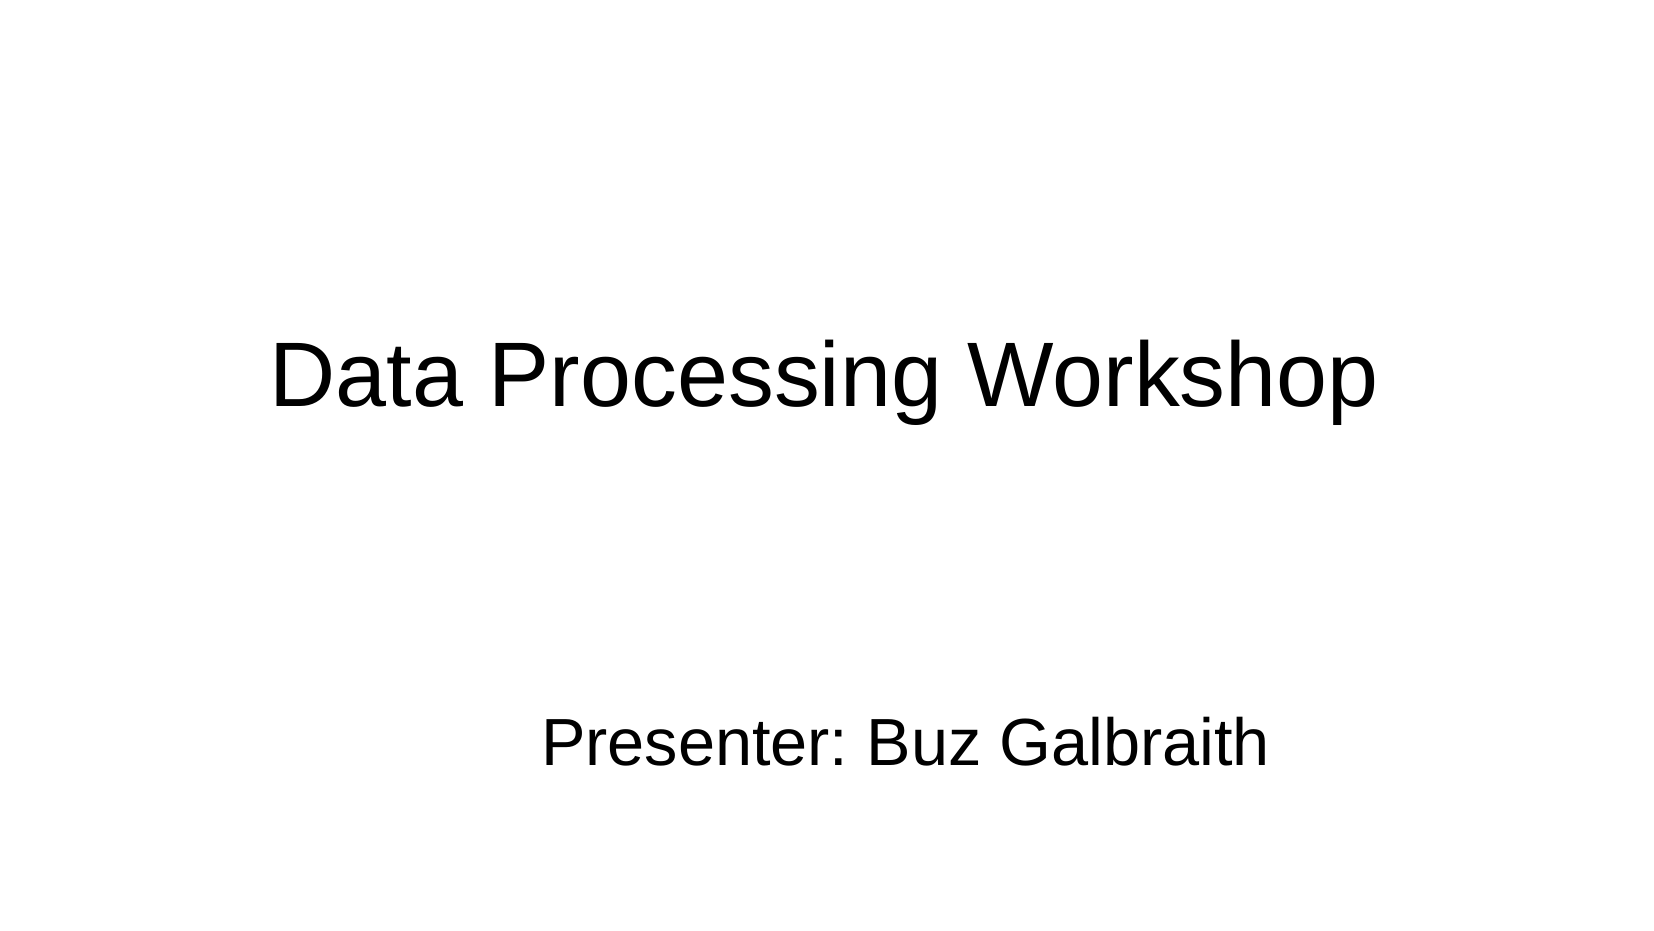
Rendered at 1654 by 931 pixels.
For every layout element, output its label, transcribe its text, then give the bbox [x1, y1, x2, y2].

subtitle Presenter: Buz Galbraith [86, 473, 1576, 931]
title Data Processing Workshop [37, 187, 1613, 563]
